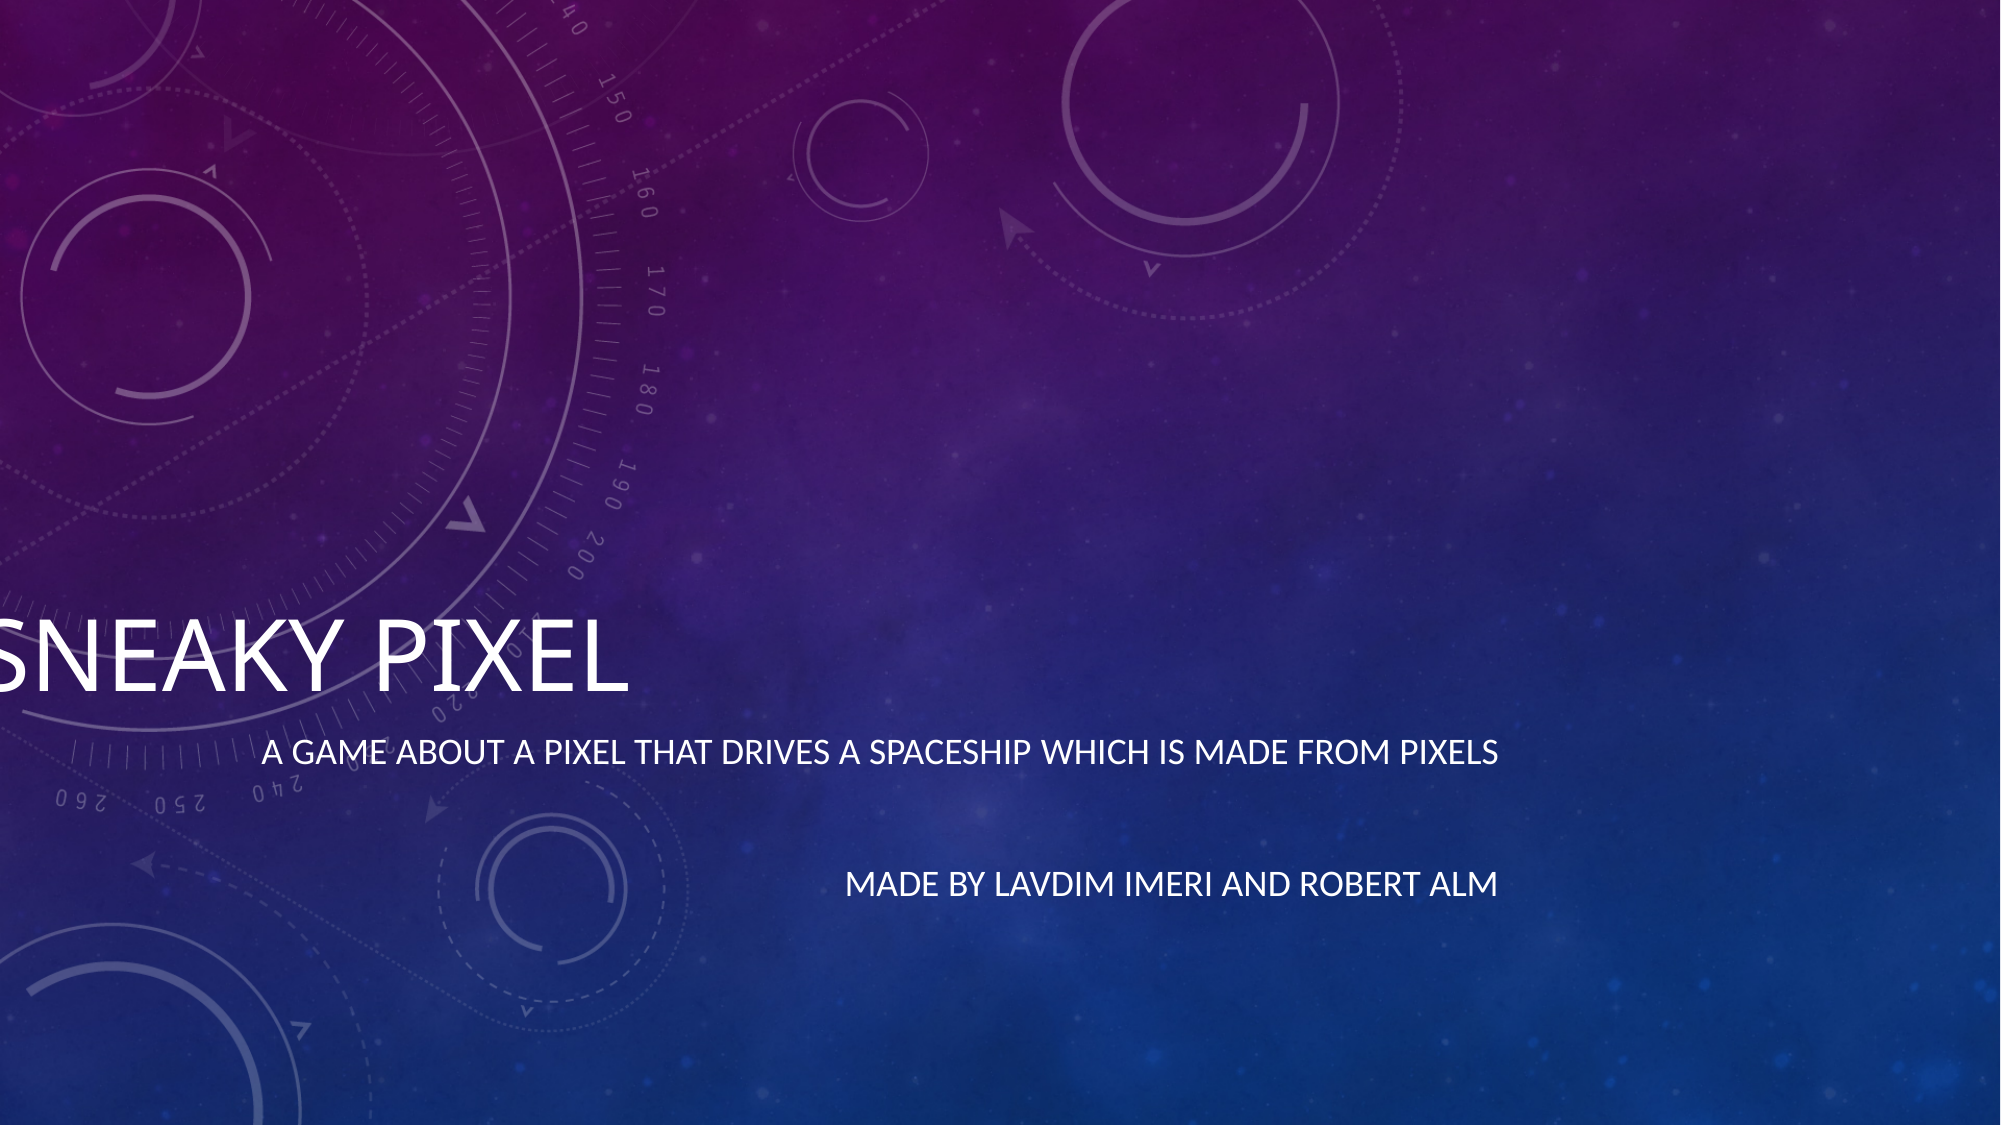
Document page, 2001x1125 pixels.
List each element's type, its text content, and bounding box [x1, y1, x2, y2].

subtitle A game about a pixel that drives a spaceship which is made from pixels Made by lavdim imeri and Robert alm [246, 719, 1831, 951]
title Sneaky Pixel [0, 322, 1142, 720]
